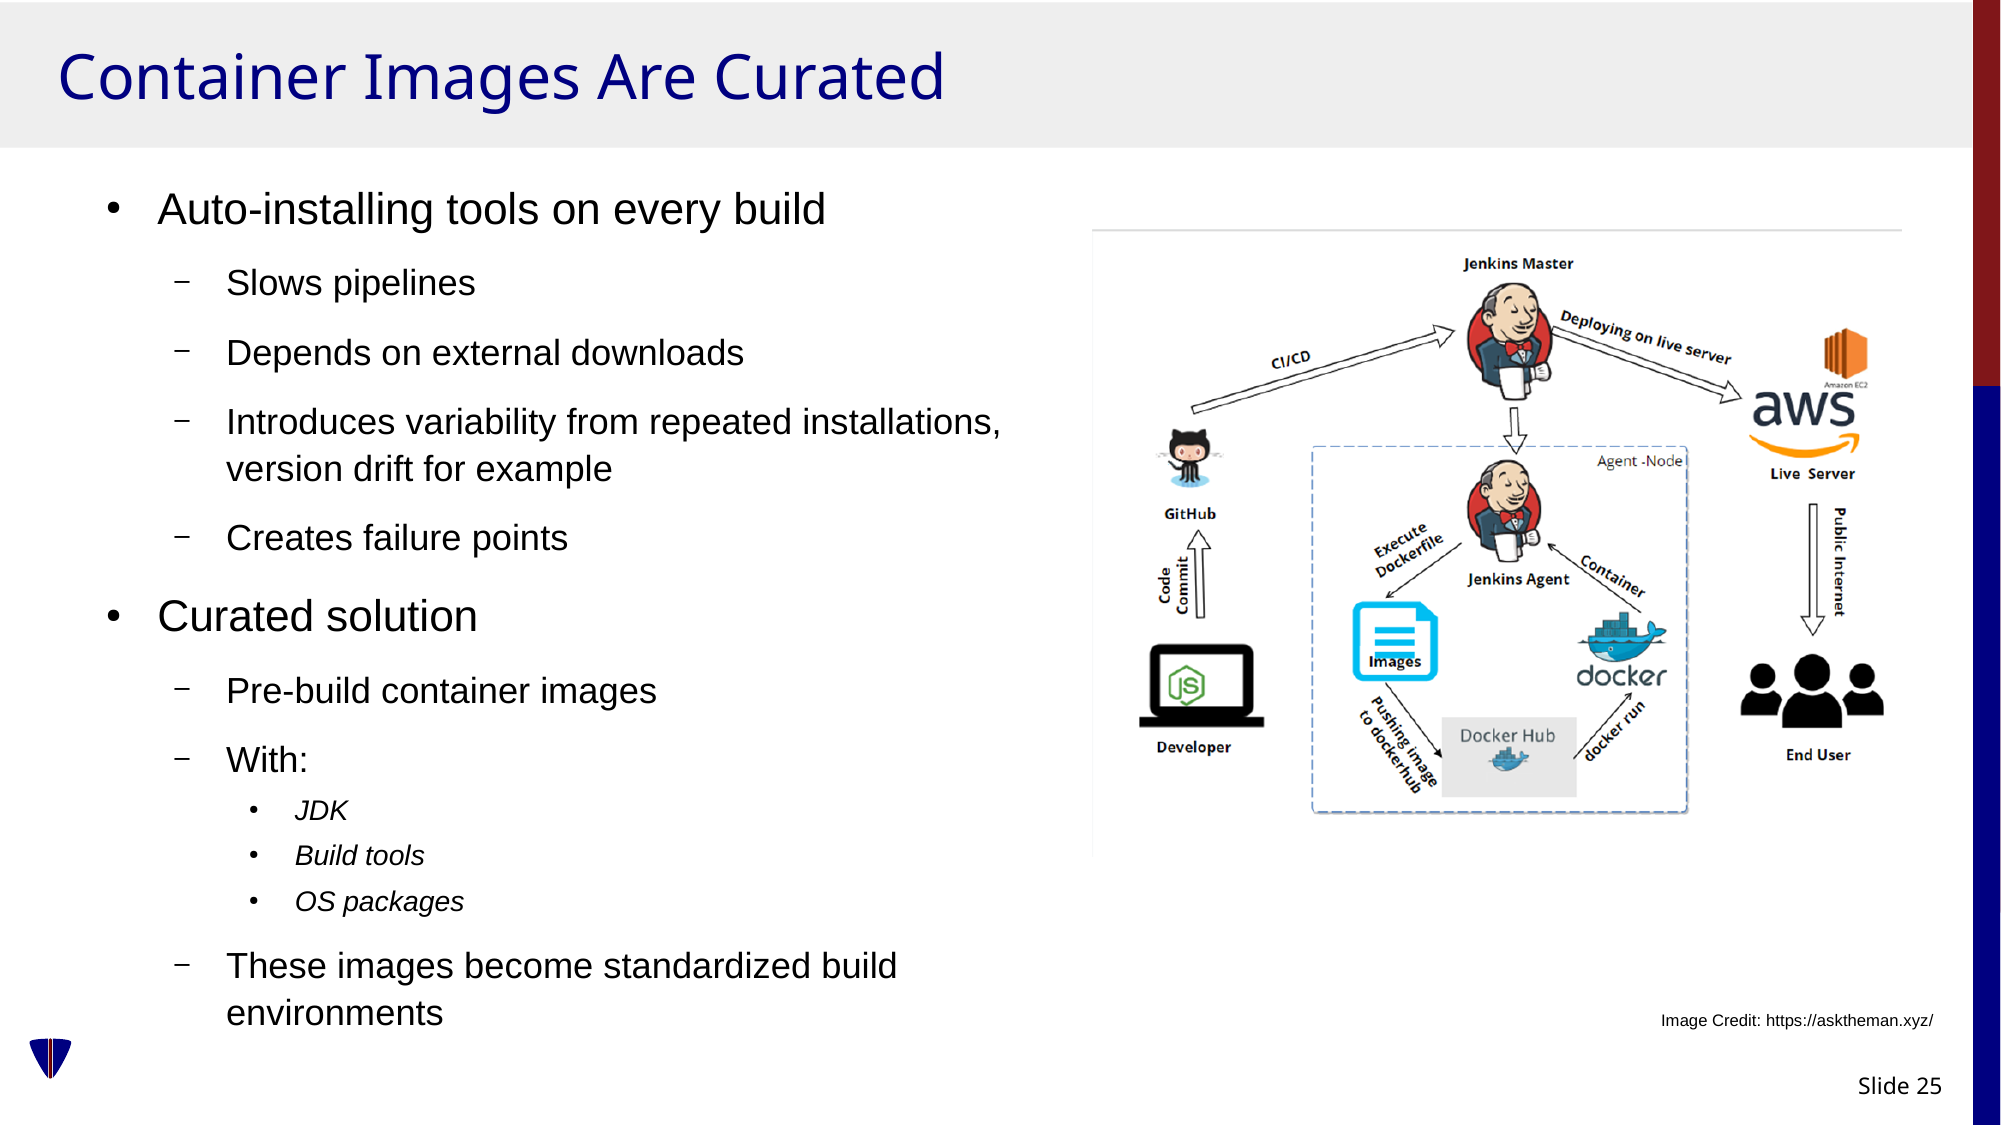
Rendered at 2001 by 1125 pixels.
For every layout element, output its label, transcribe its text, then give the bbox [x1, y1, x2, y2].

picture [1092, 229, 1902, 857]
title Container Images Are Curated [0, 2, 1973, 148]
list Auto-installing tools on every build Slows pipelines Depends on external downloads Introduces variability from repeated installations, version drift for example Creates failure points Curated solution Pre-build container images With: JDK Build tools OS packages These images become standardized build environments [88, 177, 1004, 1034]
text_box Image Credit: https://asktheman.xyz/ [1033, 1003, 1949, 1063]
